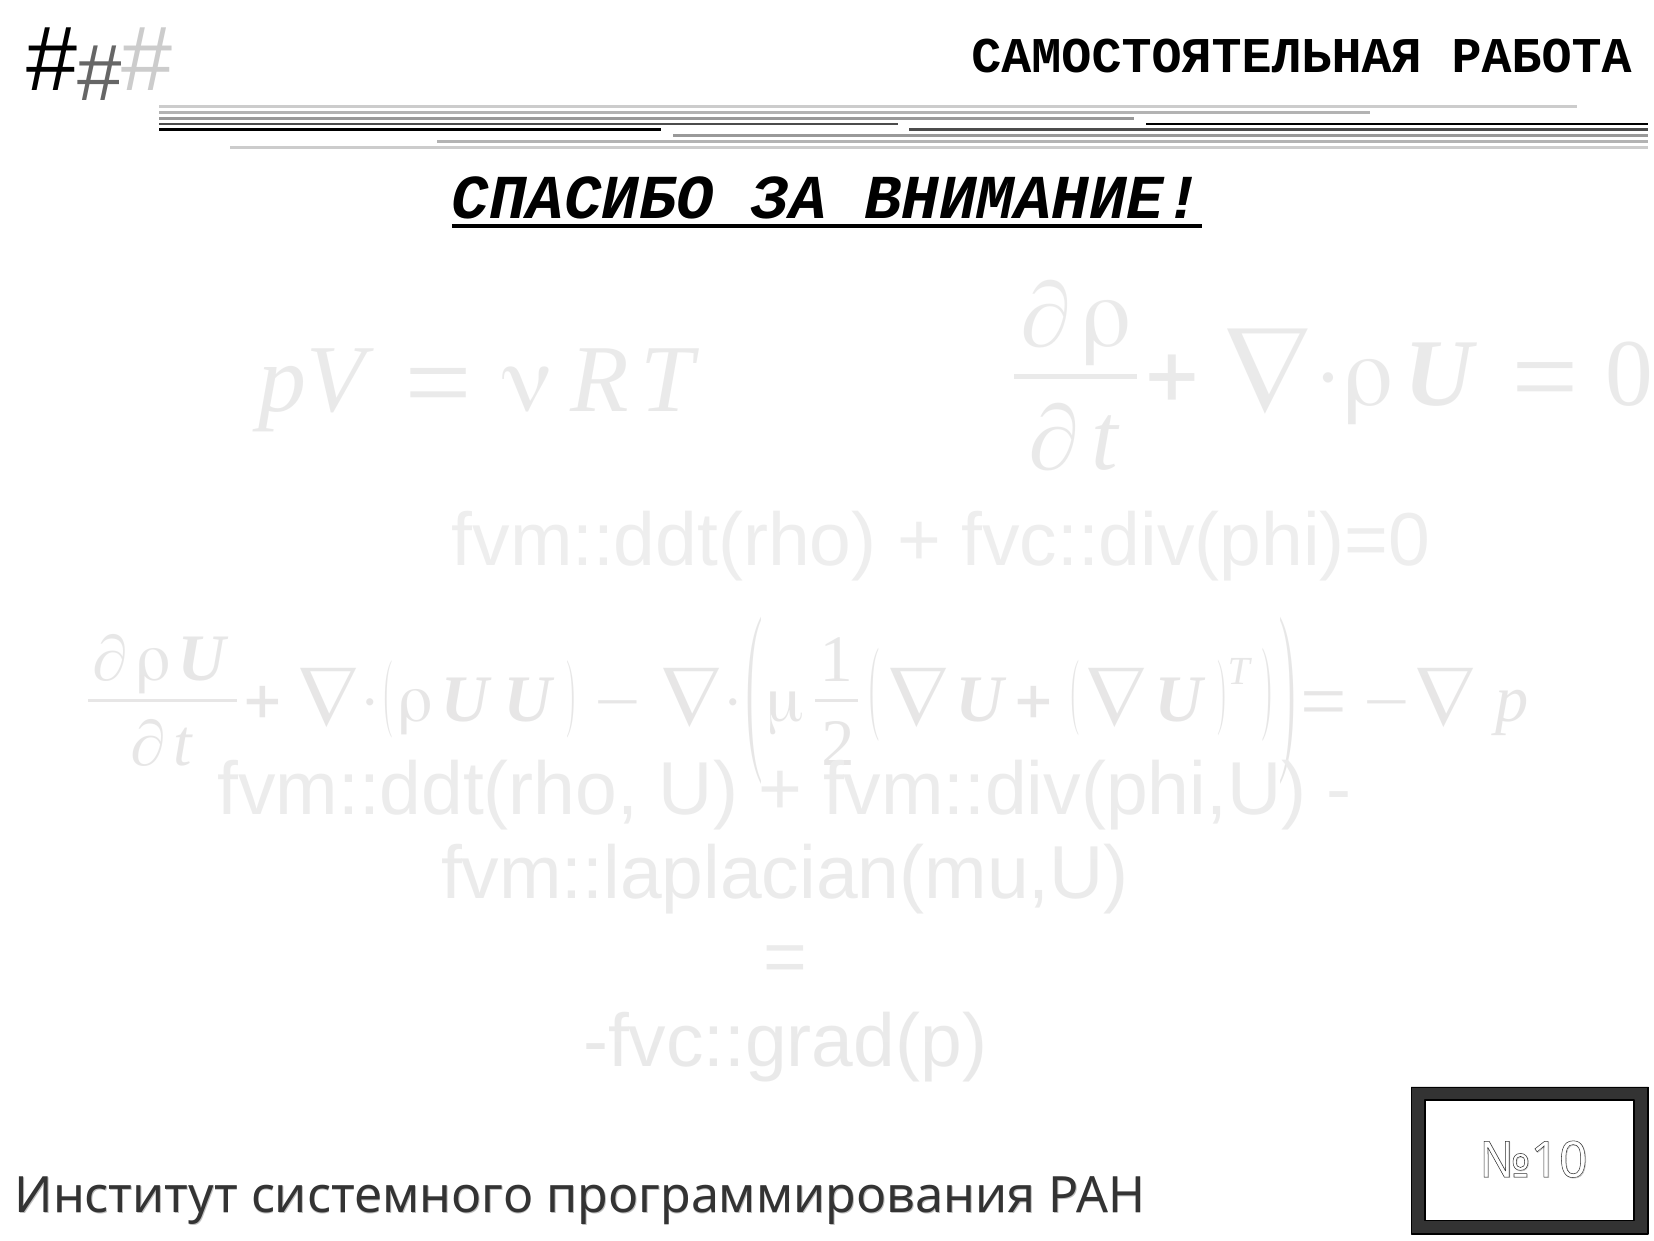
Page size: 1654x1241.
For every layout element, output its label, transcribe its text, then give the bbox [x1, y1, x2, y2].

title СПАСИБО ЗА ВНИМАНИЕ! [0, 147, 1654, 257]
